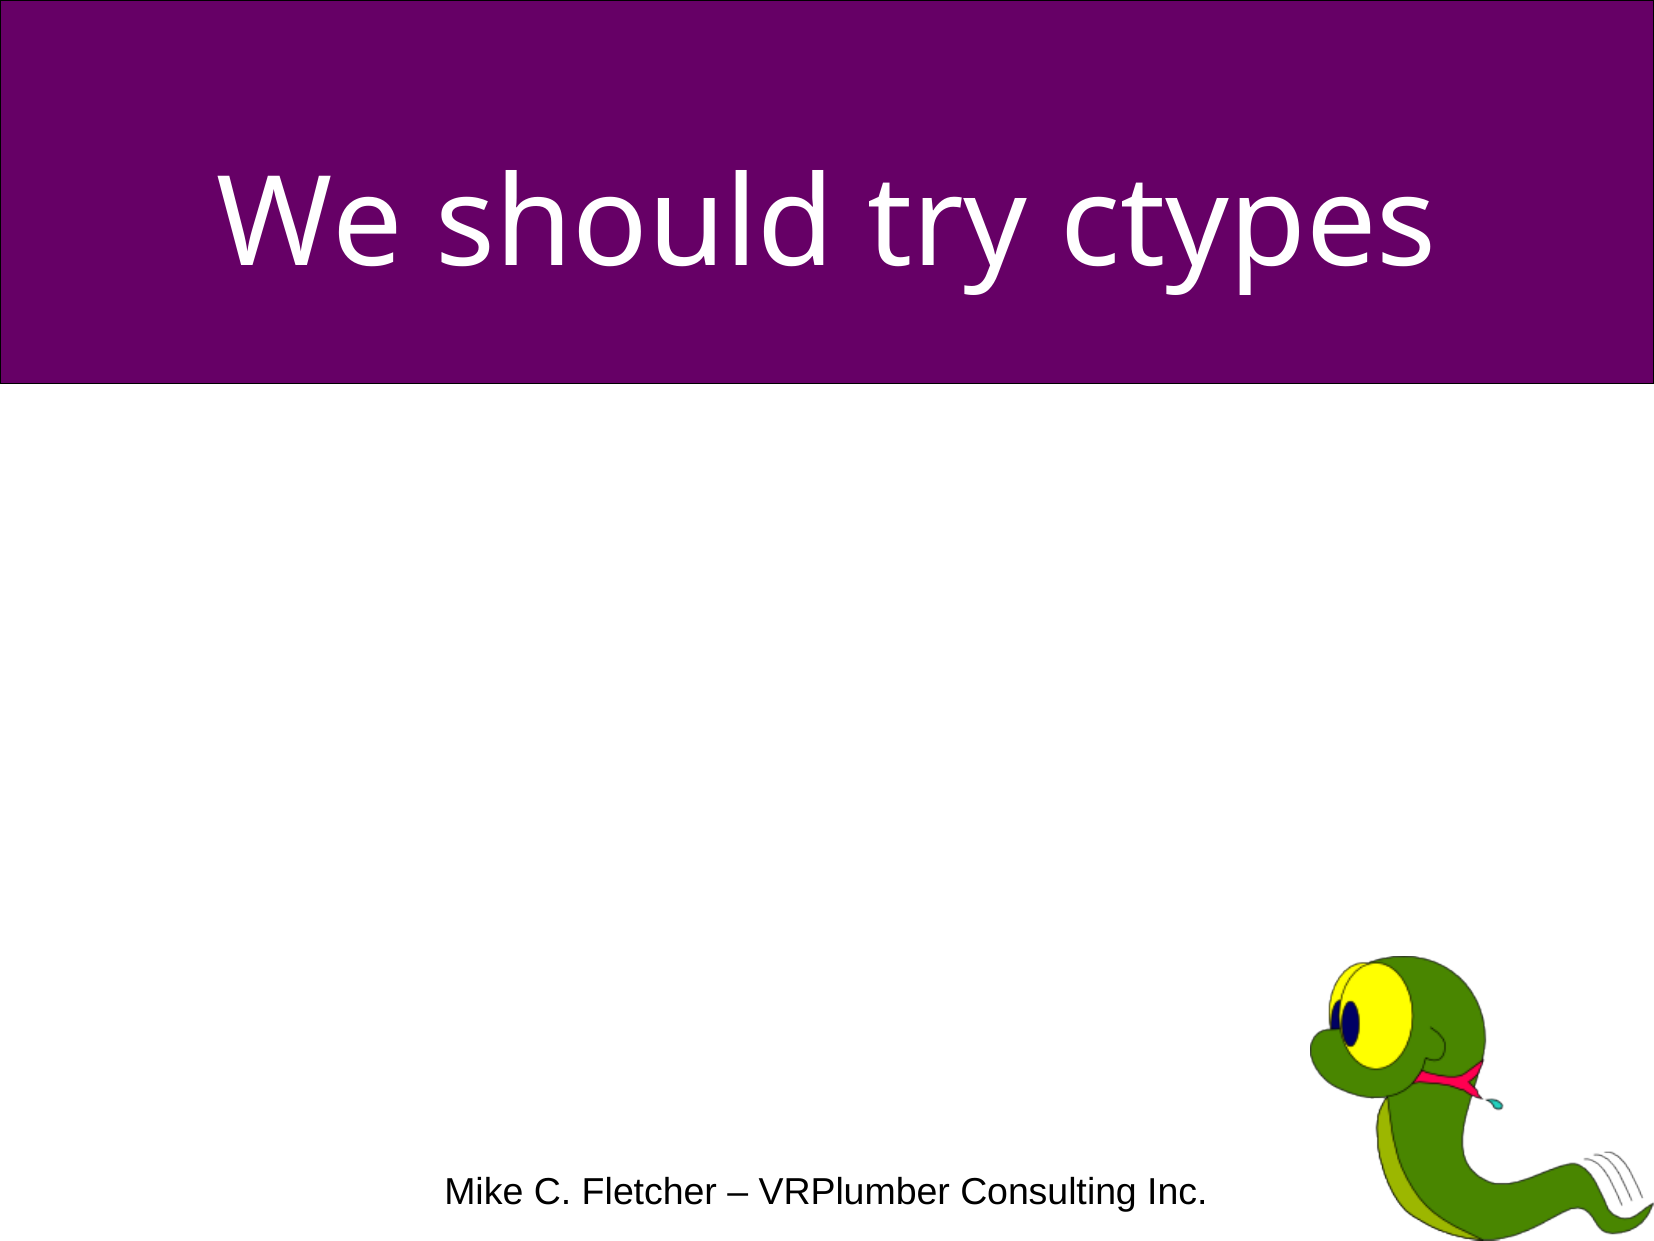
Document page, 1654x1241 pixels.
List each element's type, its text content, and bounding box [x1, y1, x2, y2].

picture [1310, 956, 1654, 1241]
title We should try ctypes [82, 49, 1571, 384]
